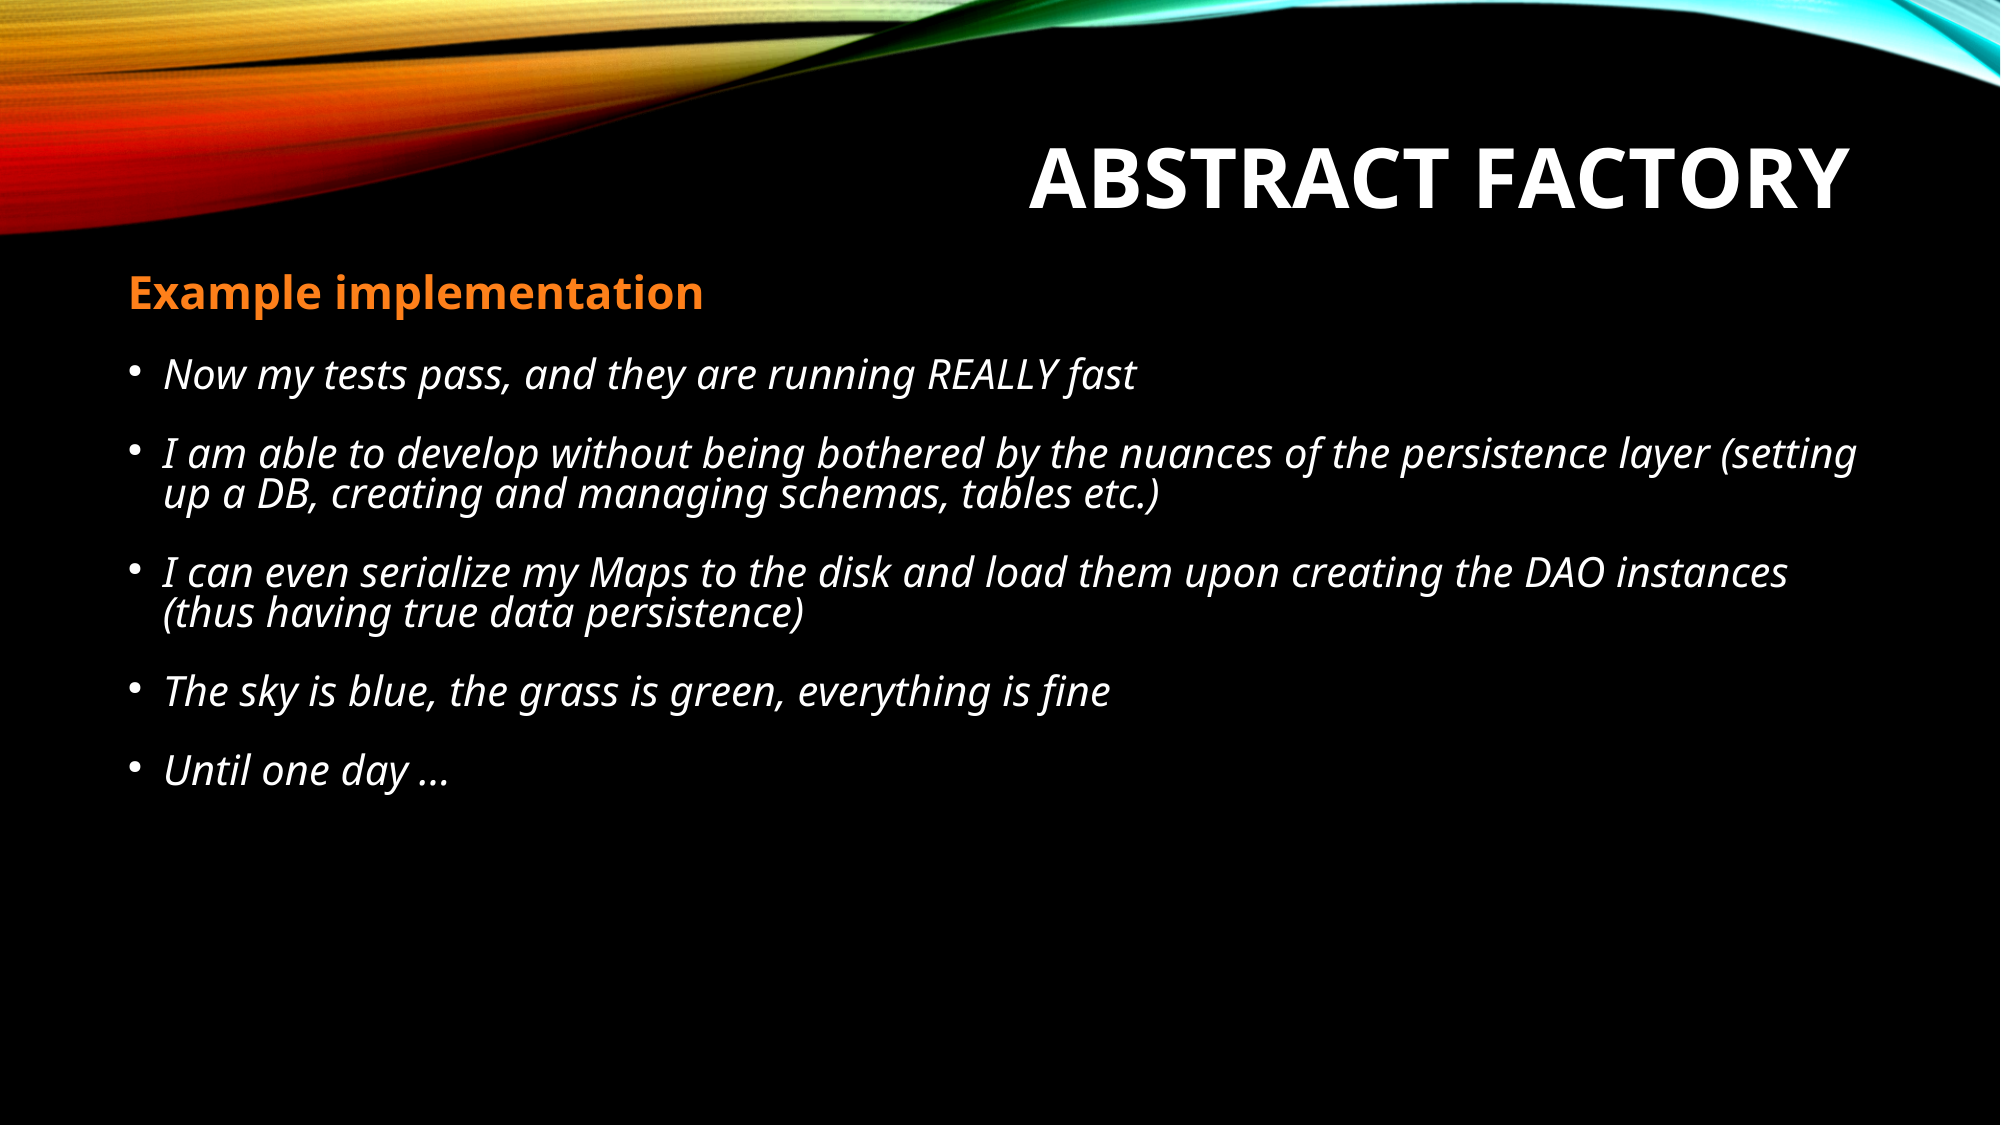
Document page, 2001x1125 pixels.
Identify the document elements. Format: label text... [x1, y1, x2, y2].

title ABSTRACT FACTORY [474, 125, 1888, 266]
list Example implementation Now my tests pass, and they are running REALLY fast I am able to develop without being bothered by the nuances of the persistence layer (setting up a DB, creating and managing schemas, tables etc.) I can even serialize my Maps to the disk and load them upon creating the DAO instances (thus having true data persistence) The sky is blue, the grass is green, everything is fine Until one day ... [112, 266, 1906, 1081]
picture [0, 0, 2001, 237]
